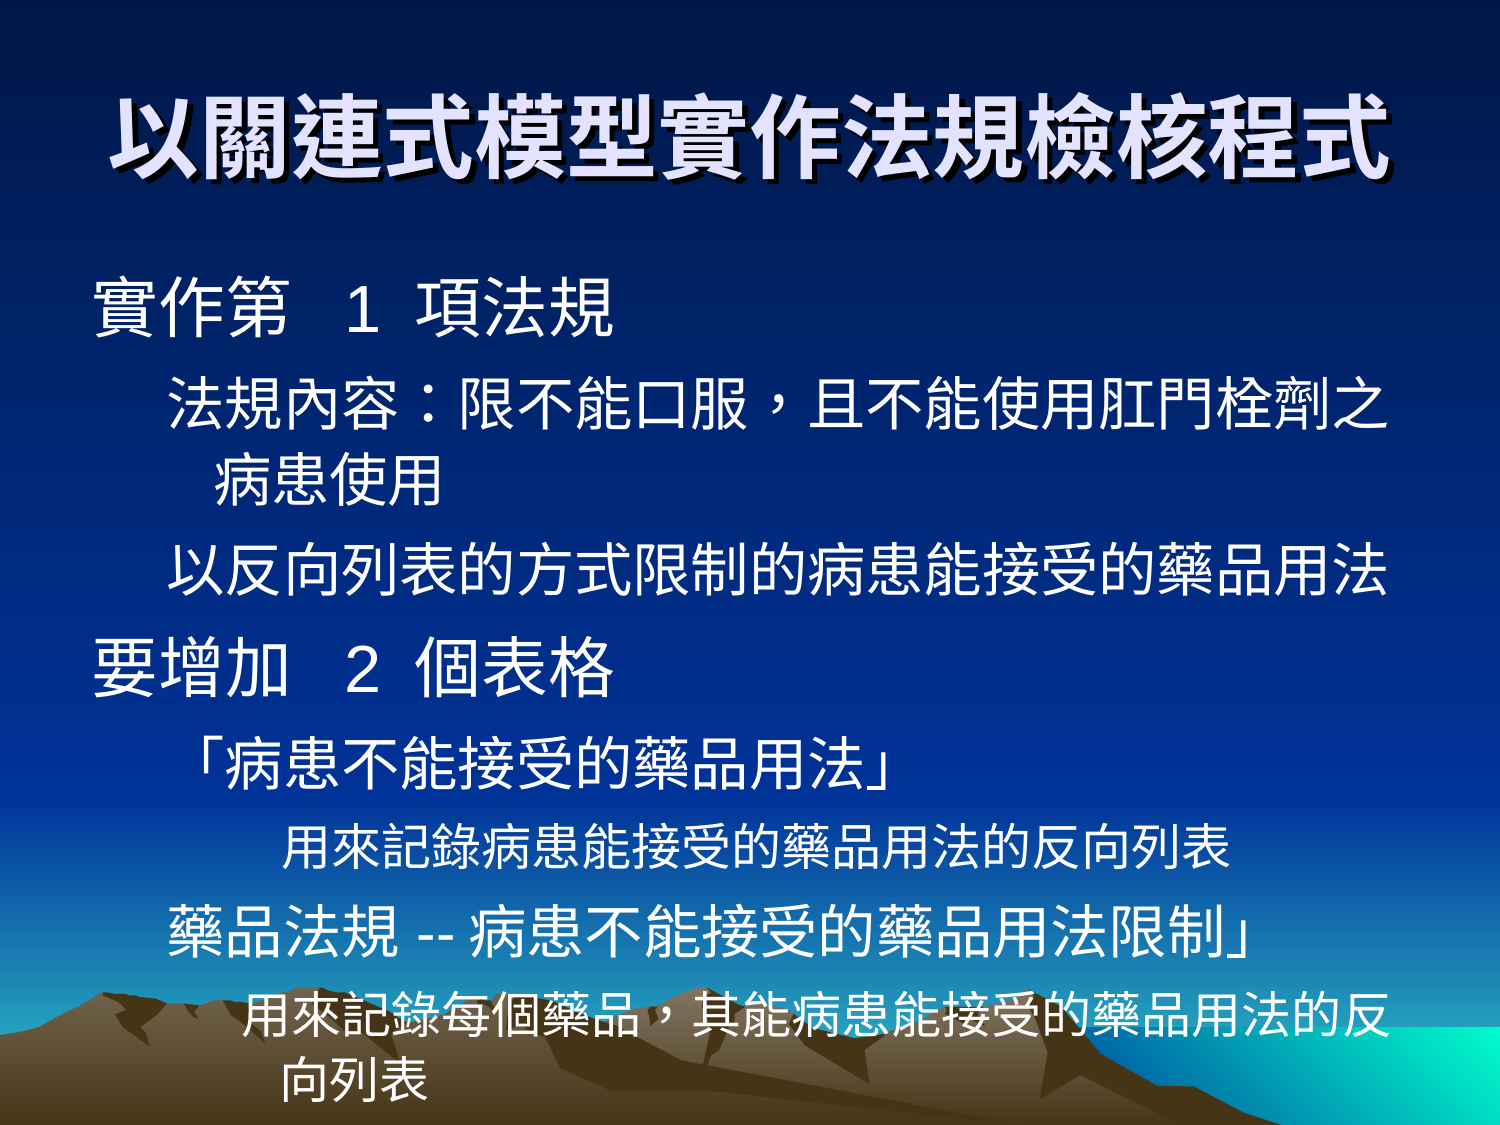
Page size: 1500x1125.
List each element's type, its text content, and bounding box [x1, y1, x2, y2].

list 實作第 1 項法規 法規內容：限不能口服，且不能使用肛門栓劑之病患使用 以反向列表的方式限制的病患能接受的藥品用法 要增加 2 個表格 「病患不能接受的藥品用法」 用來記錄病患能接受的藥品用法的反向列表 藥品法規--病患不能接受的藥品用法限制」 用來記錄每個藥品，其能病患能接受的藥品用法的反向列表 [76, 255, 1427, 1125]
title 以關連式模型實作法規檢核程式 [75, 37, 1426, 225]
